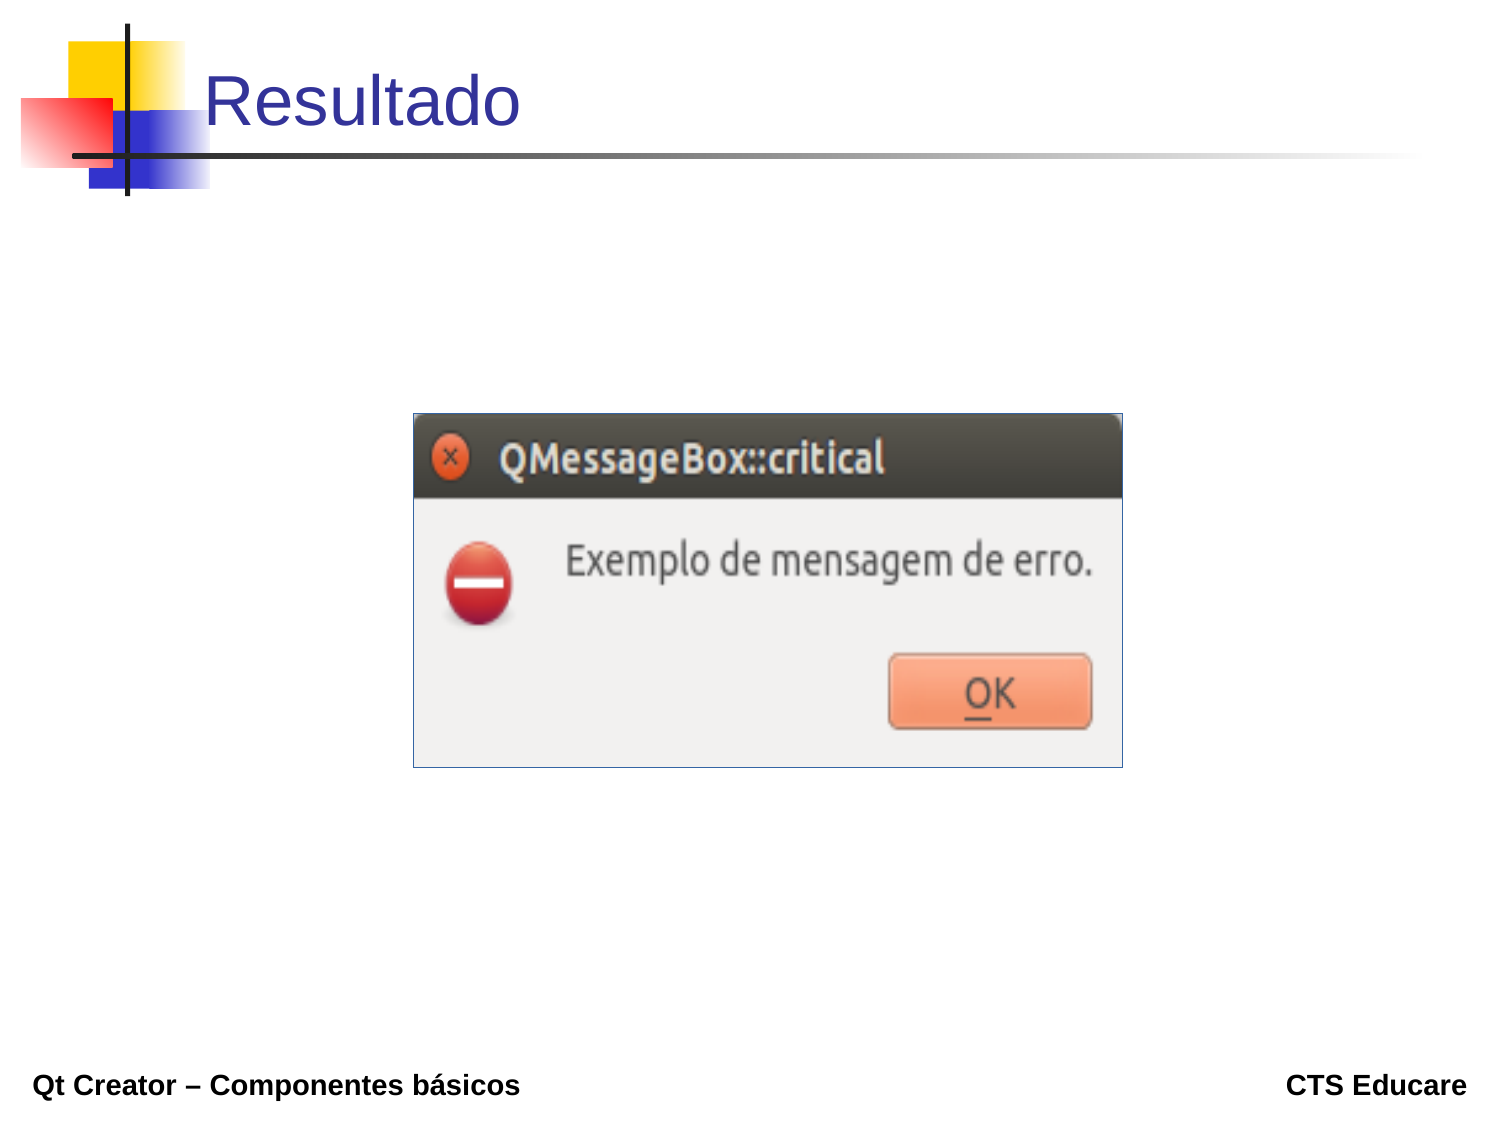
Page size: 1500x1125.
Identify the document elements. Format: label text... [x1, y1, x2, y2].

picture [413, 413, 1123, 768]
title Resultado [188, 46, 1468, 149]
